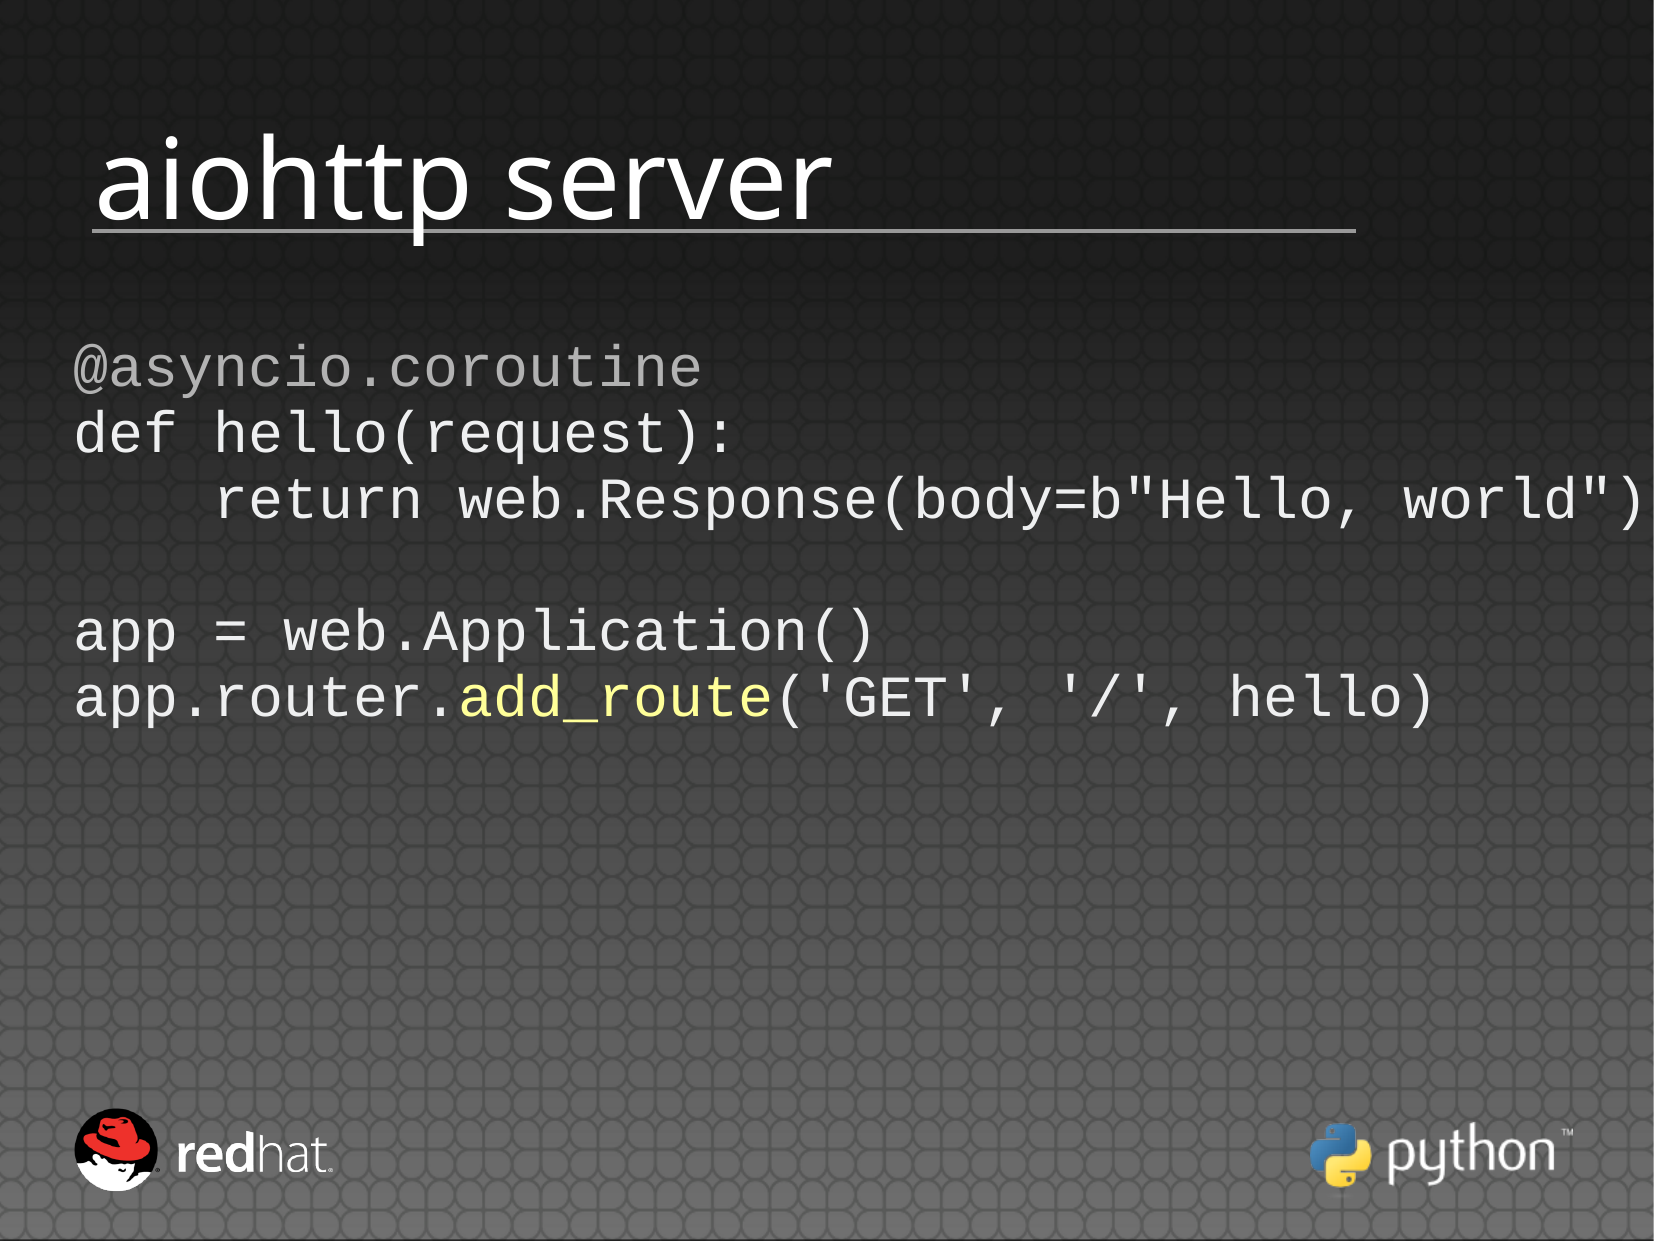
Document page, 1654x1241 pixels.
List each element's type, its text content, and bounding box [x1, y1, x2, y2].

list @asyncio.coroutine def hello(request): return web.Response(body=b"Hello, world") app = web.Application() app.router.add_route('GET', '/', hello) [73, 338, 1654, 927]
title aiohttp server [94, 100, 1426, 251]
picture [0, 0, 1654, 1241]
